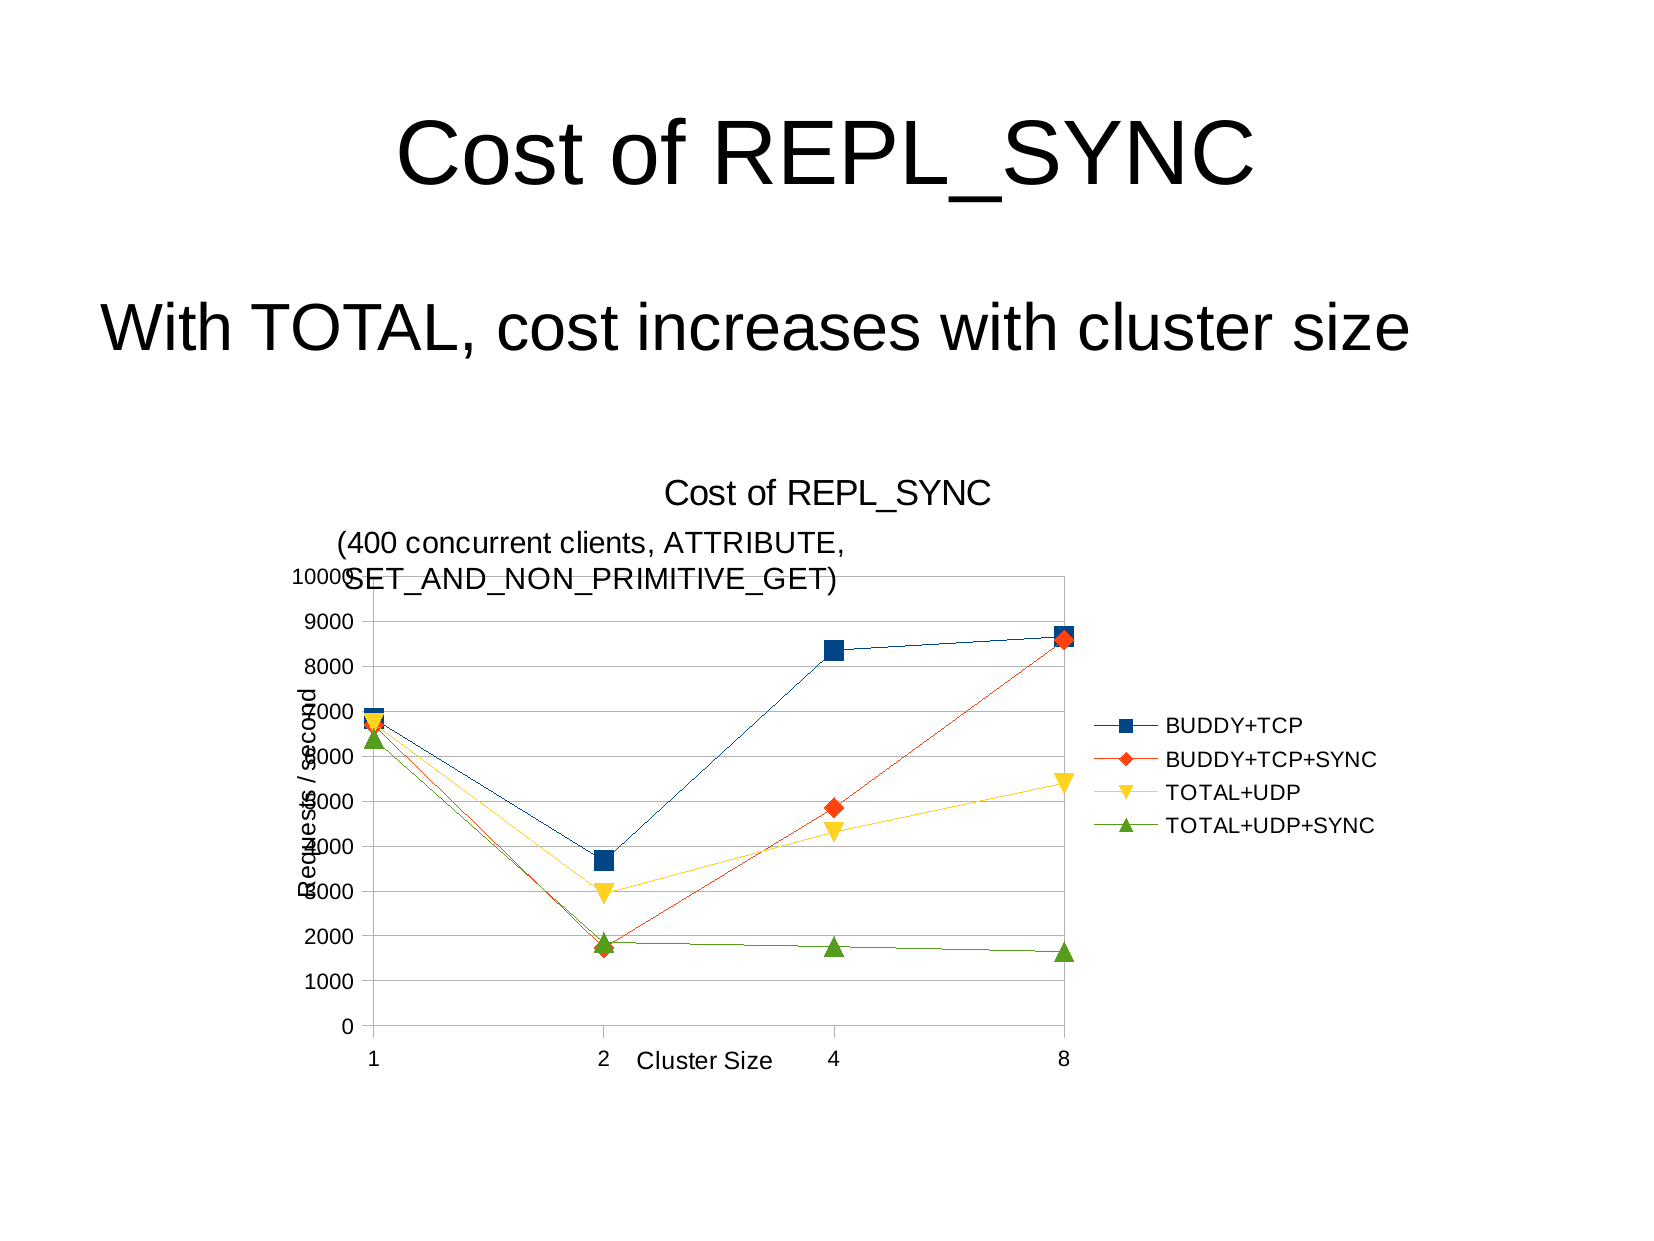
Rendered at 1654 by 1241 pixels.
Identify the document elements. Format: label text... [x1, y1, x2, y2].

list With TOTAL, cost increases with cluster size [82, 290, 1571, 488]
chart [262, 450, 1388, 1094]
title Cost of REPL_SYNC [82, 49, 1571, 257]
